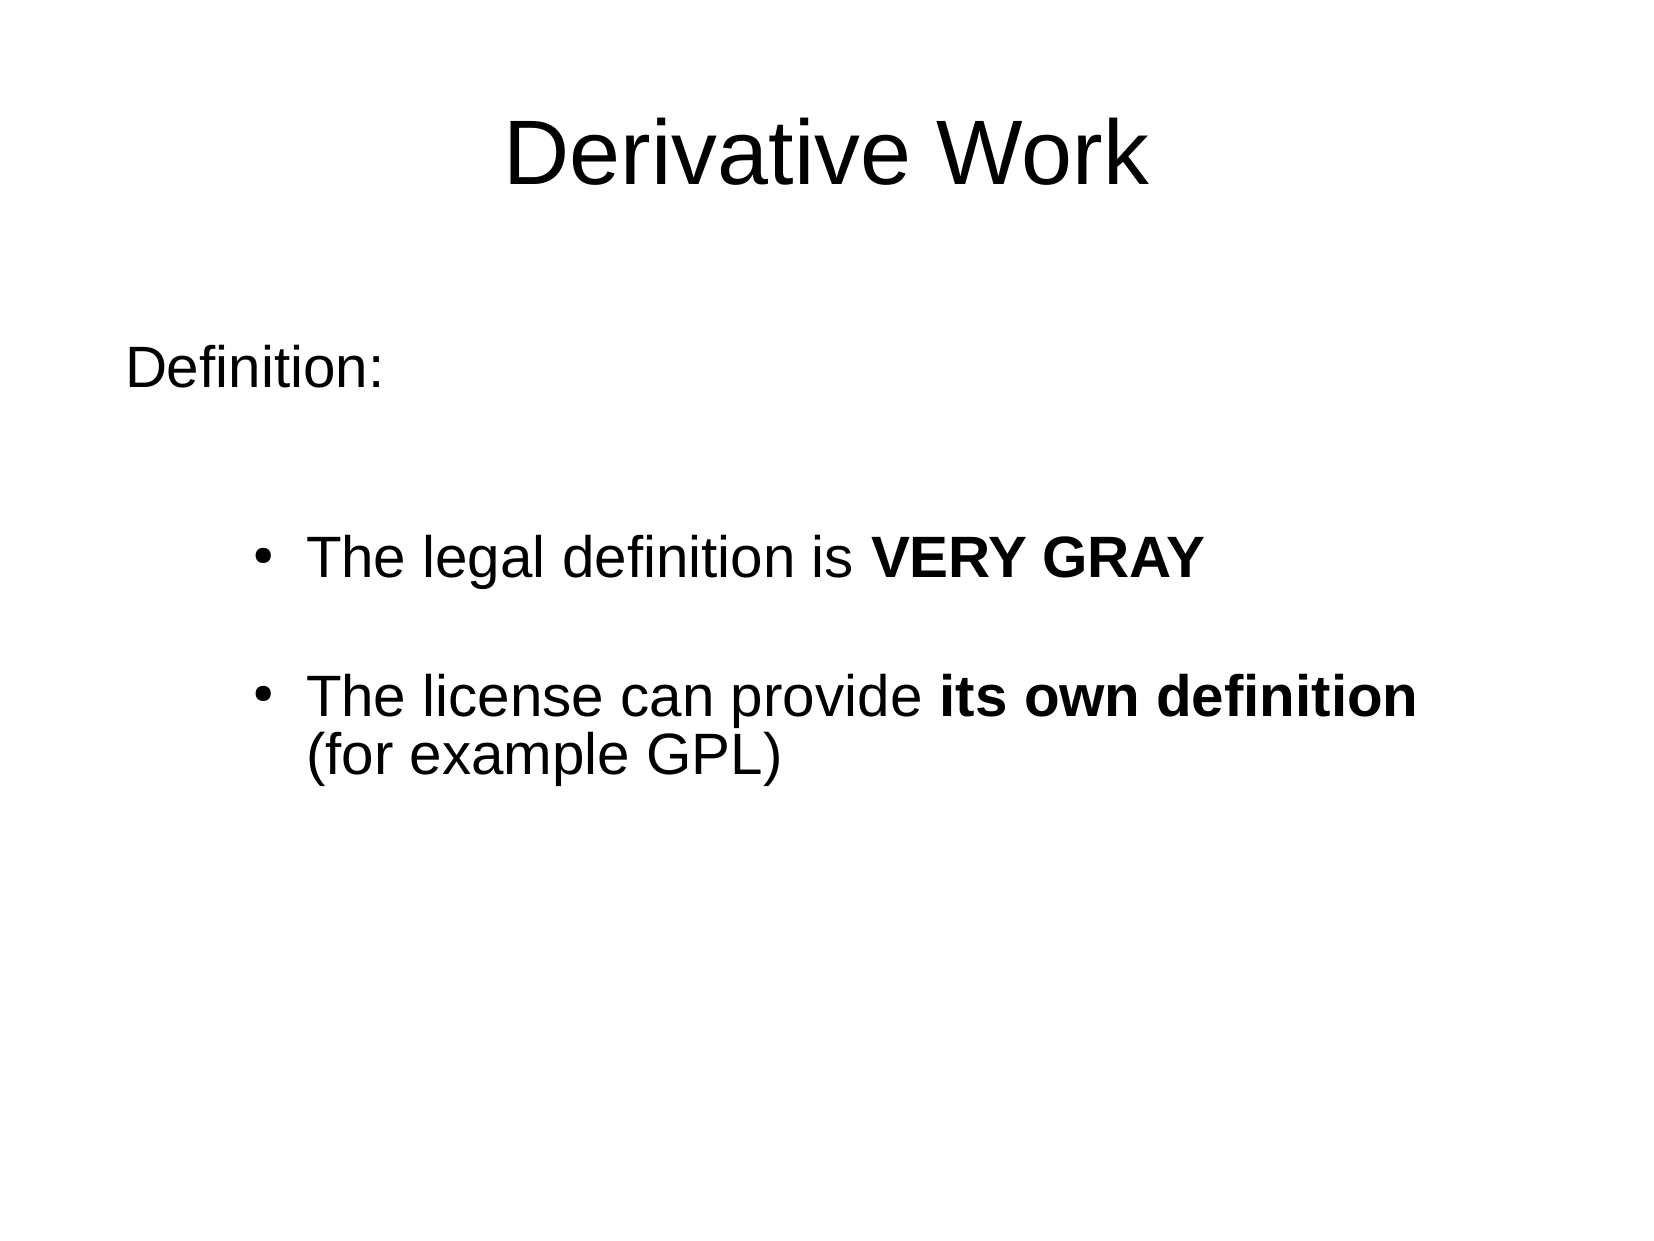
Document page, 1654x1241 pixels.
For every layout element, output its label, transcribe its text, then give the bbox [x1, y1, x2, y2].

title Derivative Work [82, 49, 1571, 257]
text_box Definition: [110, 326, 1585, 408]
list The legal definition is VERY GRAY The license can provide its own definition (for example GPL) [220, 523, 1508, 897]
